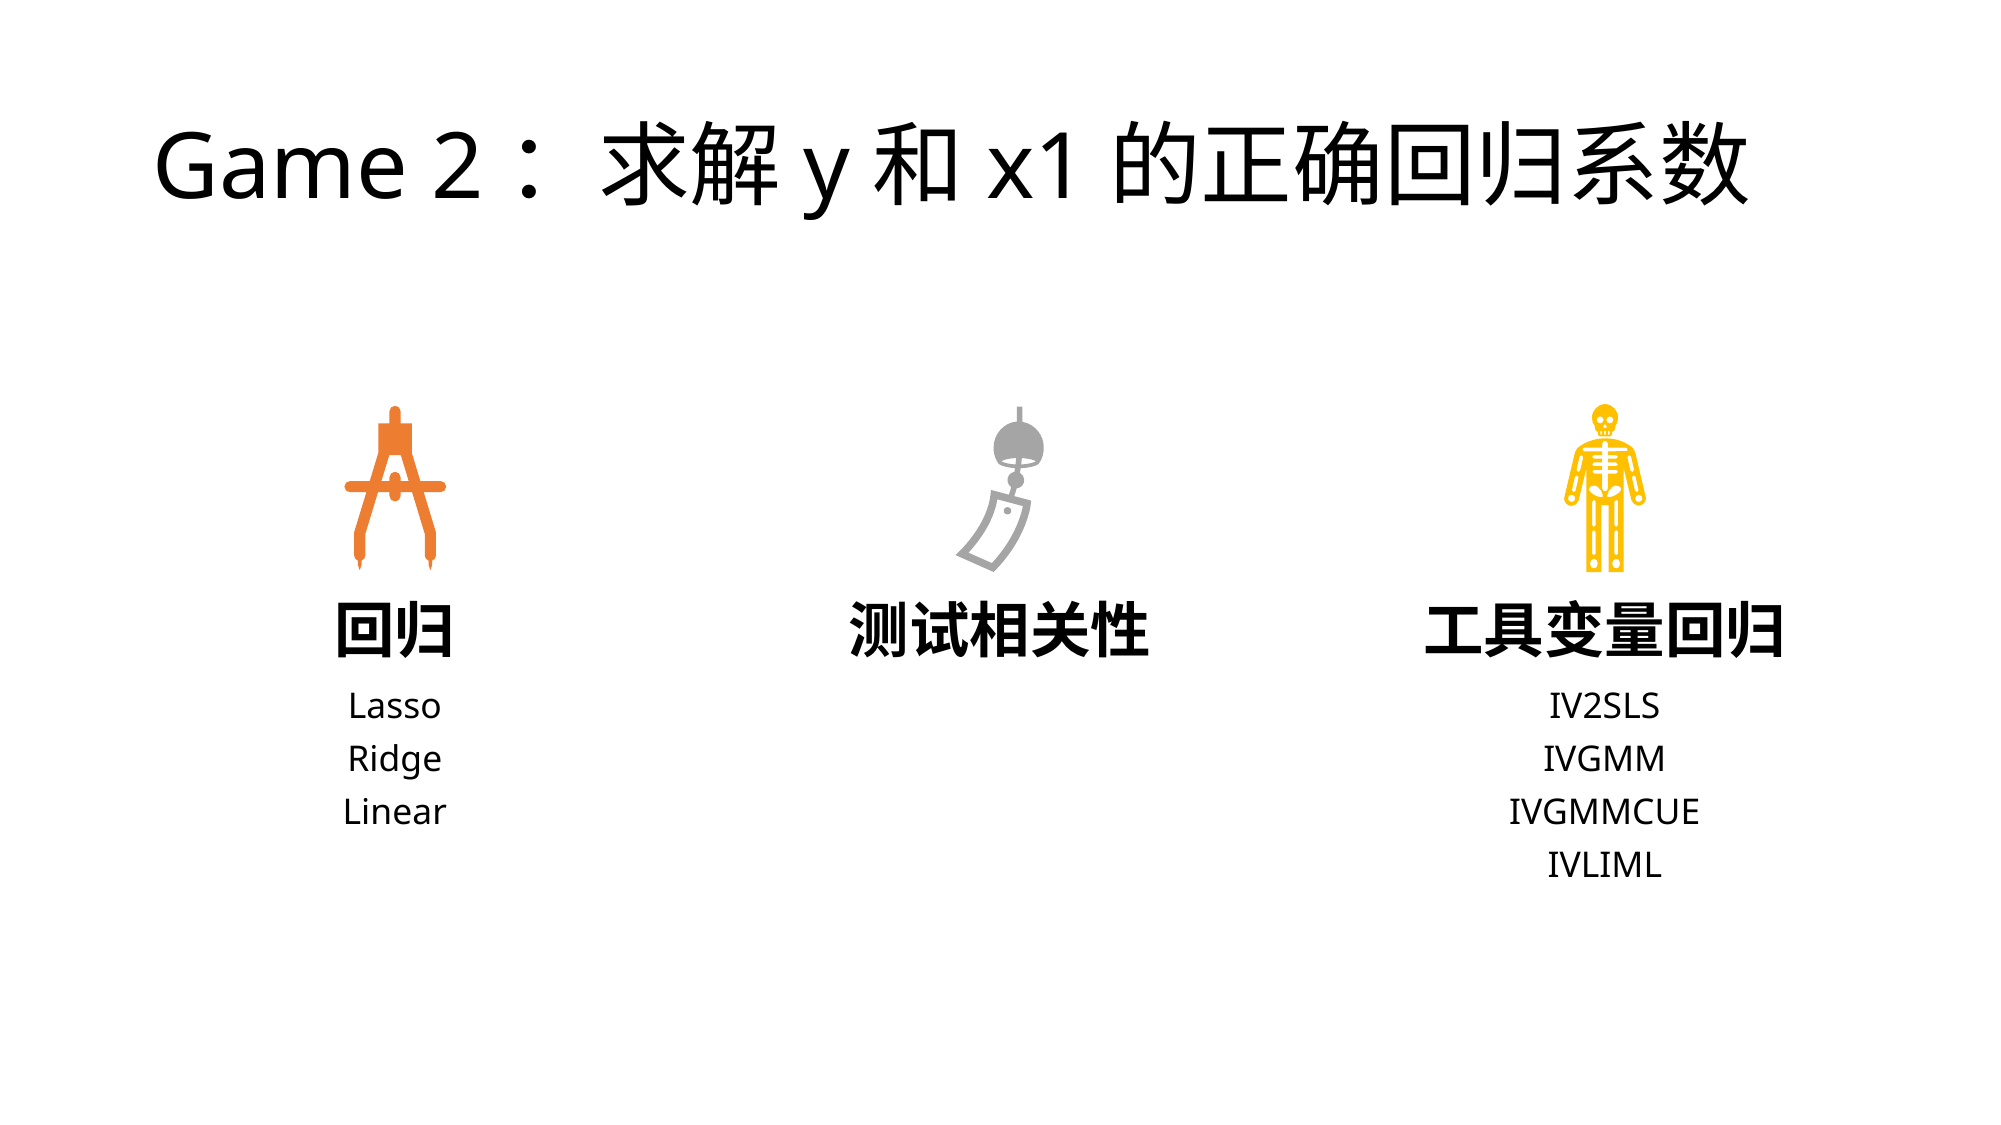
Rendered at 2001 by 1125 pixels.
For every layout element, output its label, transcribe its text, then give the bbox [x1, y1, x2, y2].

text_box IV2SLS IVGMM IVGMMCUE IVLIML [1347, 688, 1863, 915]
title Game 2：求解y和x1的正确回归系数 [137, 59, 1863, 278]
text_box [305, 398, 485, 579]
text_box Lasso Ridge Linear [137, 688, 653, 915]
text_box 工具变量回归 [1347, 600, 1863, 679]
text_box 测试相关性 [742, 600, 1258, 679]
text_box 回归 [137, 600, 653, 679]
text_box [910, 398, 1090, 579]
text_box [1515, 398, 1695, 579]
